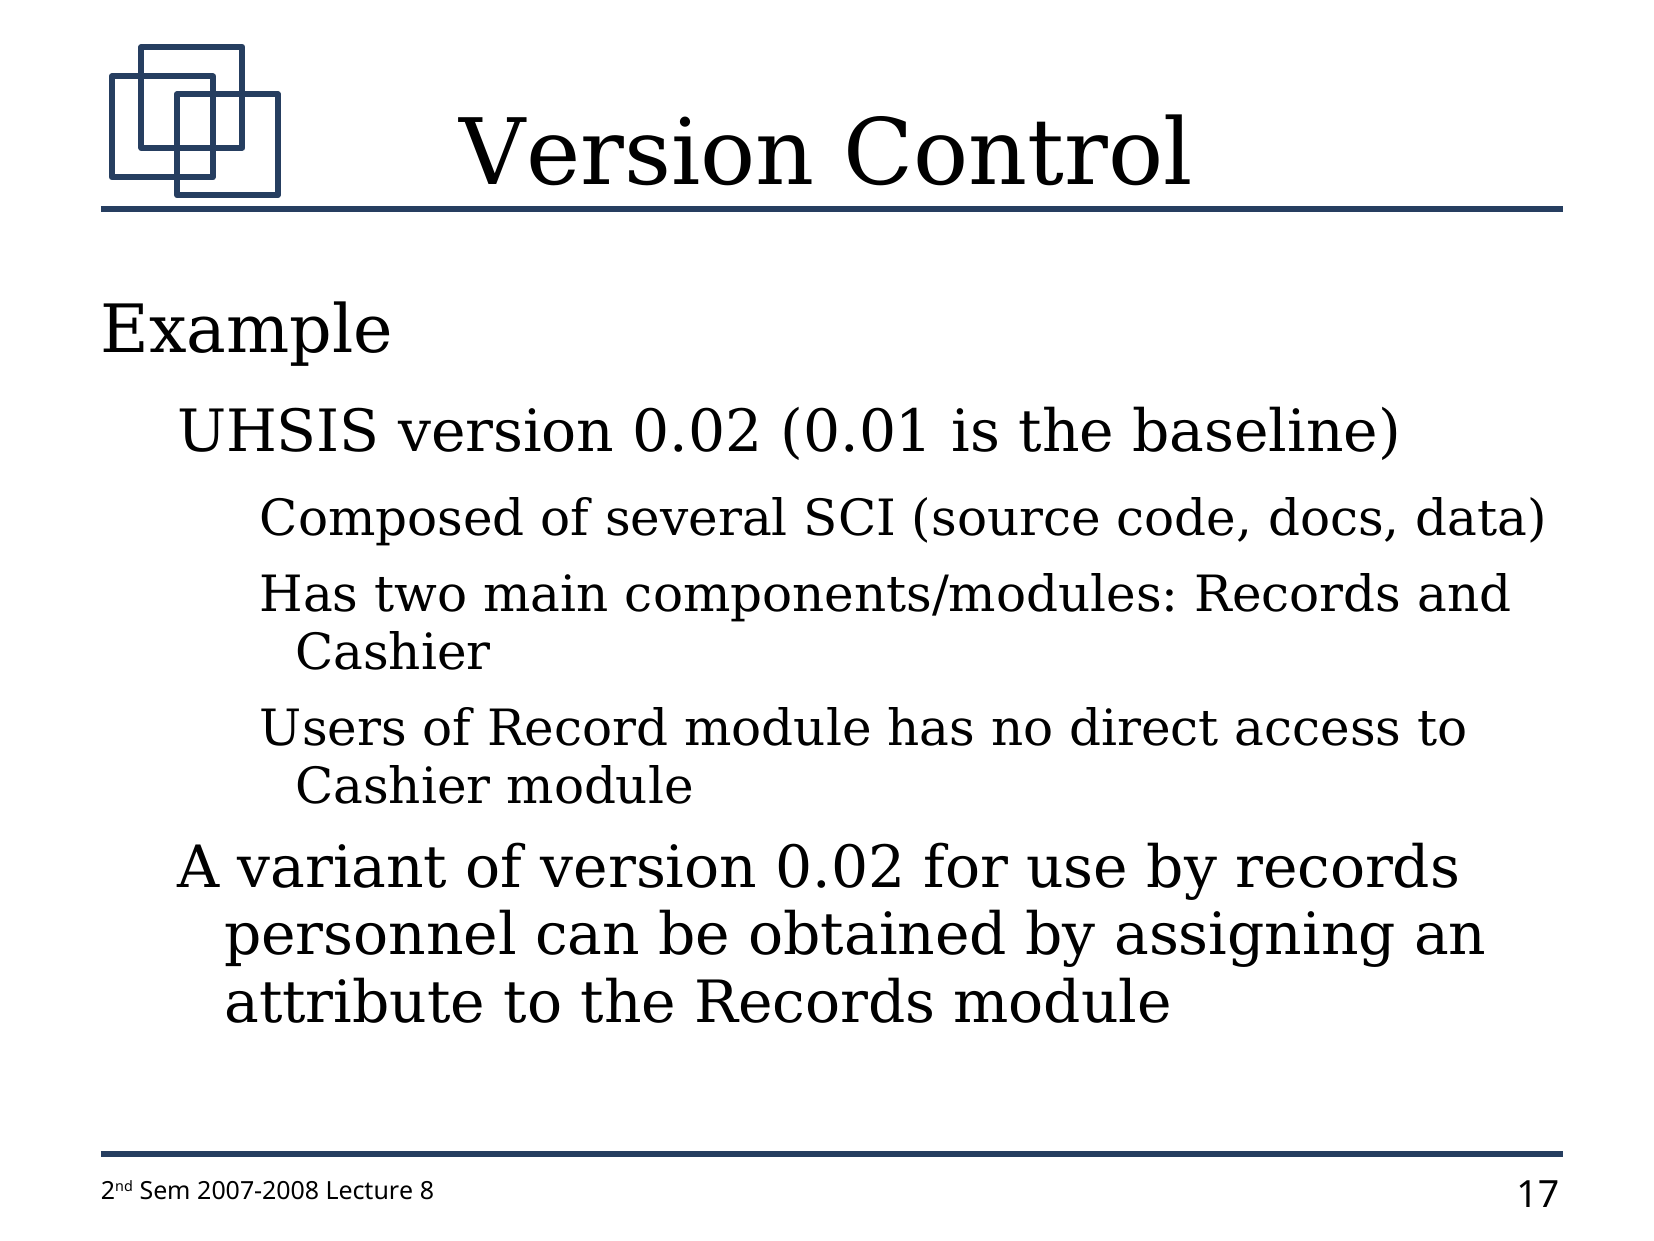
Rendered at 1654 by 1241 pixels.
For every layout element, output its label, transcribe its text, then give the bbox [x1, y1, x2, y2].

list Example UHSIS version 0.02 (0.01 is the baseline) Composed of several SCI (source code, docs, data) Has two main components/modules: Records and Cashier Users of Record module has no direct access to Cashier module A variant of version 0.02 for use by records personnel can be obtained by assigning an attribute to the Records module [82, 290, 1571, 1109]
title Version Control [82, 49, 1571, 257]
